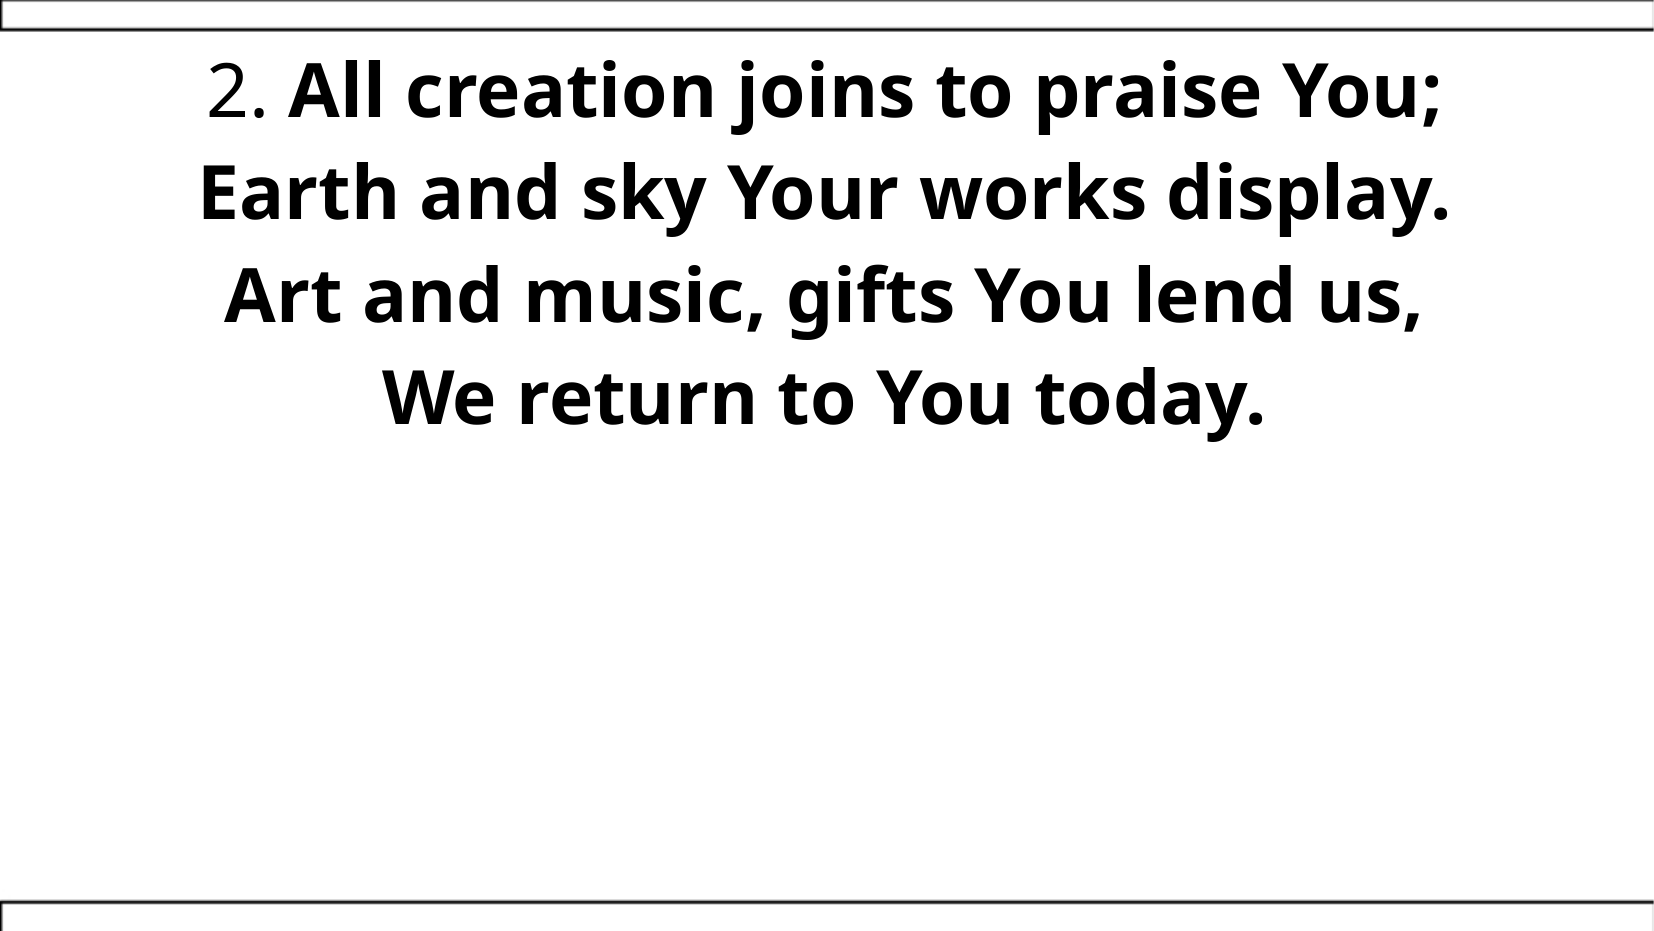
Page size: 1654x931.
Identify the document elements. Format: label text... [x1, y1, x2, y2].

text_box 2. All creation joins to praise You; Earth and sky Your works display. Art and music, gifts You lend us, We return to You today. [105, 30, 1546, 445]
picture [0, 0, 1654, 931]
